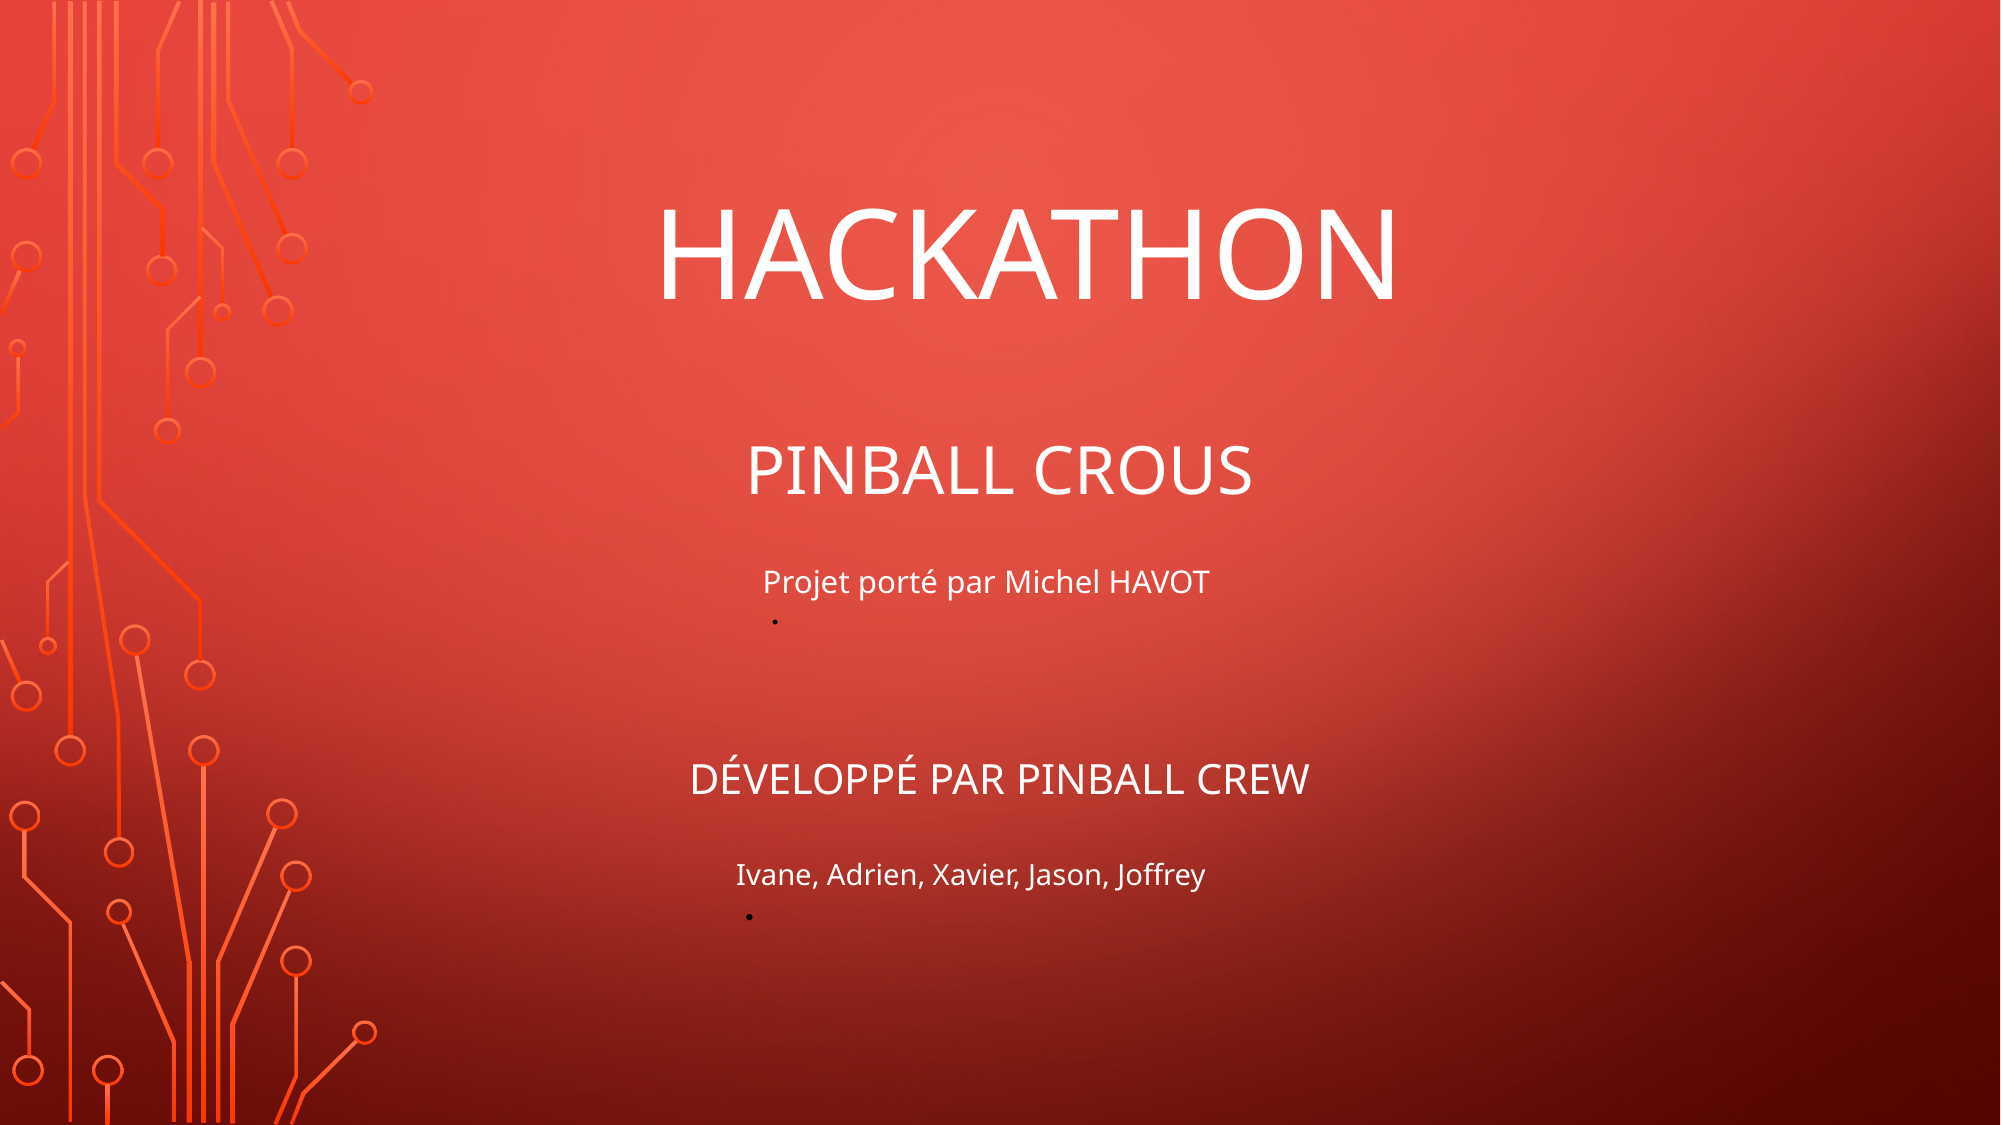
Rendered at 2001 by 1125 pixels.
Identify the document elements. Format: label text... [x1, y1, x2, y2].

text_box Ivane, Adrien, Xavier, Jason, Joffrey [711, 855, 1289, 933]
text_box Projet porté par Michel HAVOT [738, 562, 1262, 640]
text_box Développé par Pinball crew [278, 735, 1722, 813]
subtitle Pinball crous [278, 403, 1722, 543]
title Hackathon [307, 184, 1750, 323]
